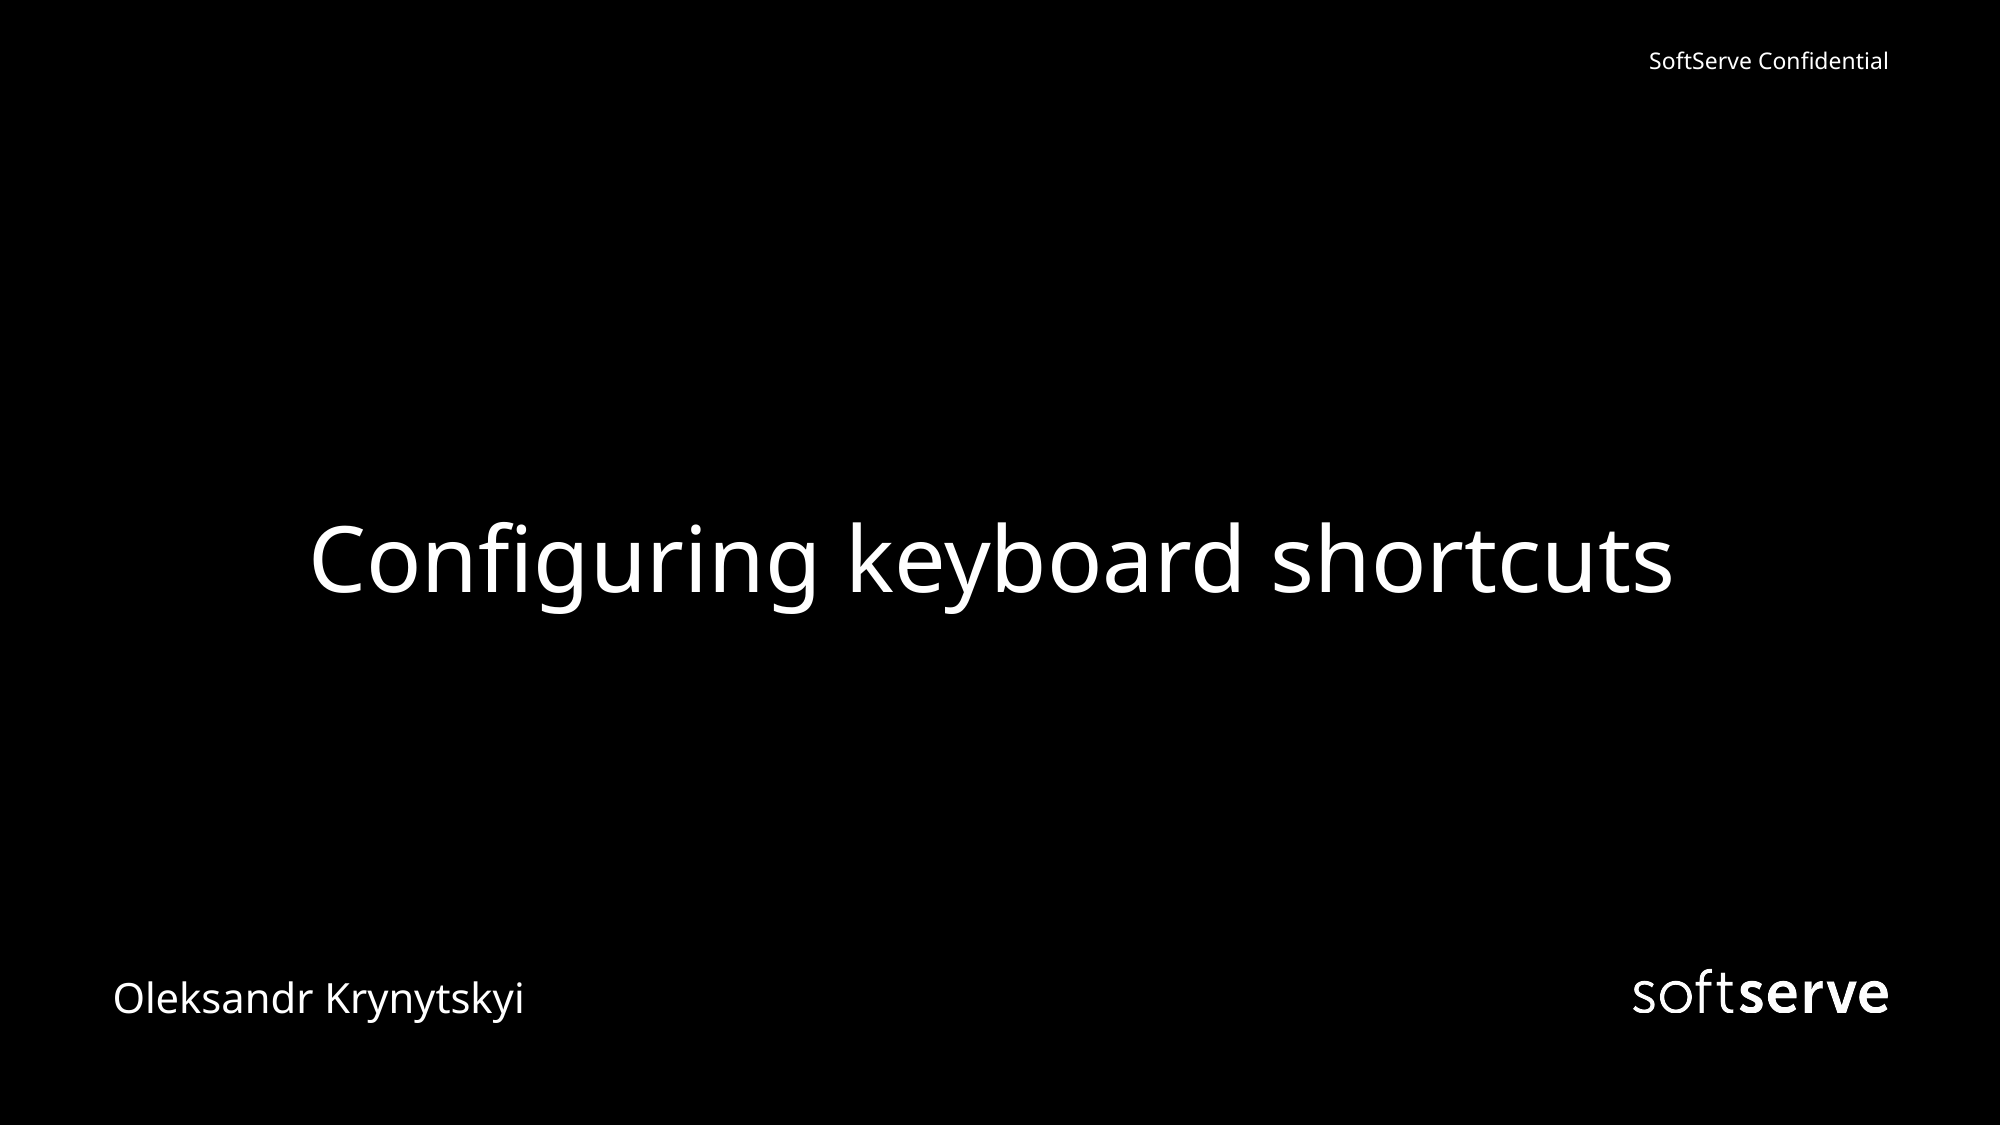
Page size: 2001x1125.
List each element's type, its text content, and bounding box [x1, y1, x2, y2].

list Oleksandr Krynytskyi [112, 970, 682, 1019]
title Configuring keyboard shortcuts [112, 506, 1888, 619]
picture [1633, 968, 1888, 1013]
